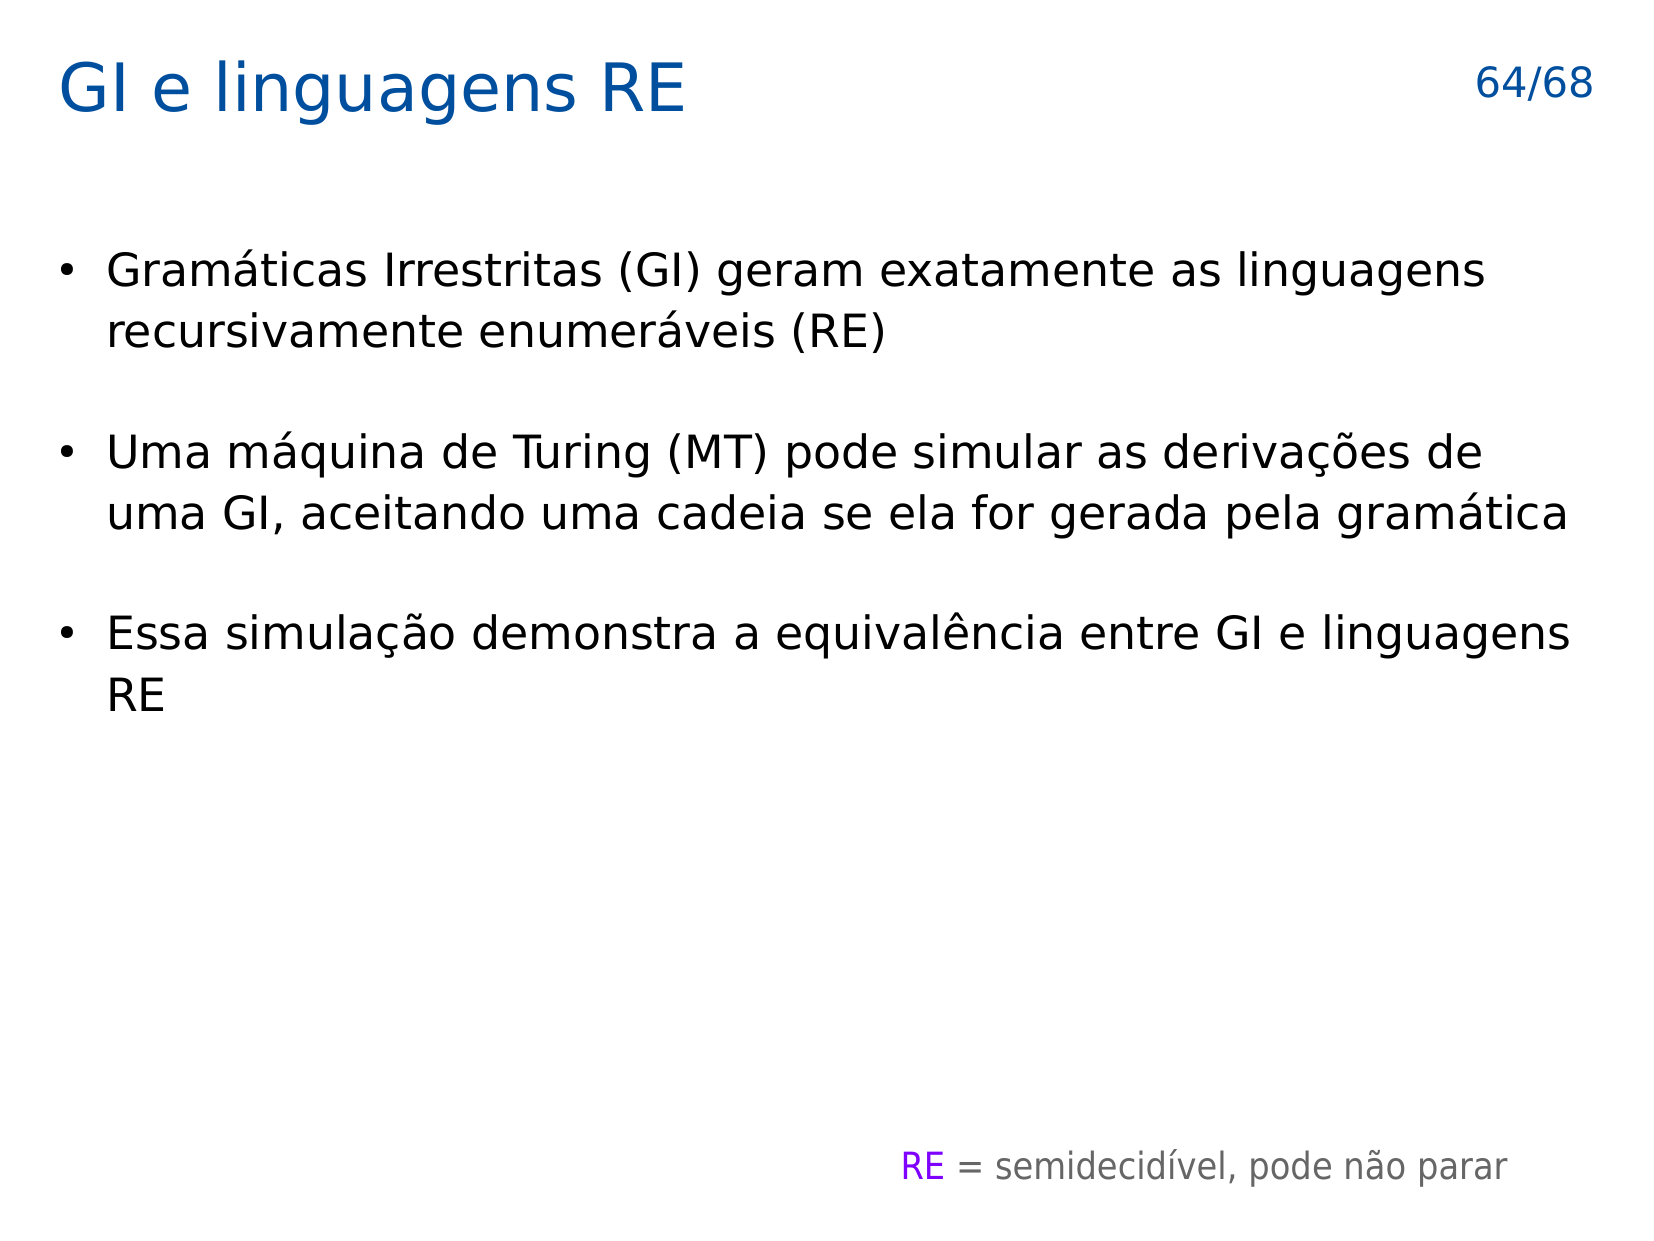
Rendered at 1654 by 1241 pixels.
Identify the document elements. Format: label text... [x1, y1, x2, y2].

list Gramáticas Irrestritas (GI) geram exatamente as linguagens recursivamente enumeráveis (RE) Uma máquina de Turing (MT) pode simular as derivações de uma GI, aceitando uma cadeia se ela for gerada pela gramática Essa simulação demonstra a equivalência entre GI e linguagens RE [59, 236, 1595, 1182]
title GI e linguagens RE [59, 10, 1625, 167]
text_box RE = semidecidível, pode não parar [885, 1137, 1595, 1196]
